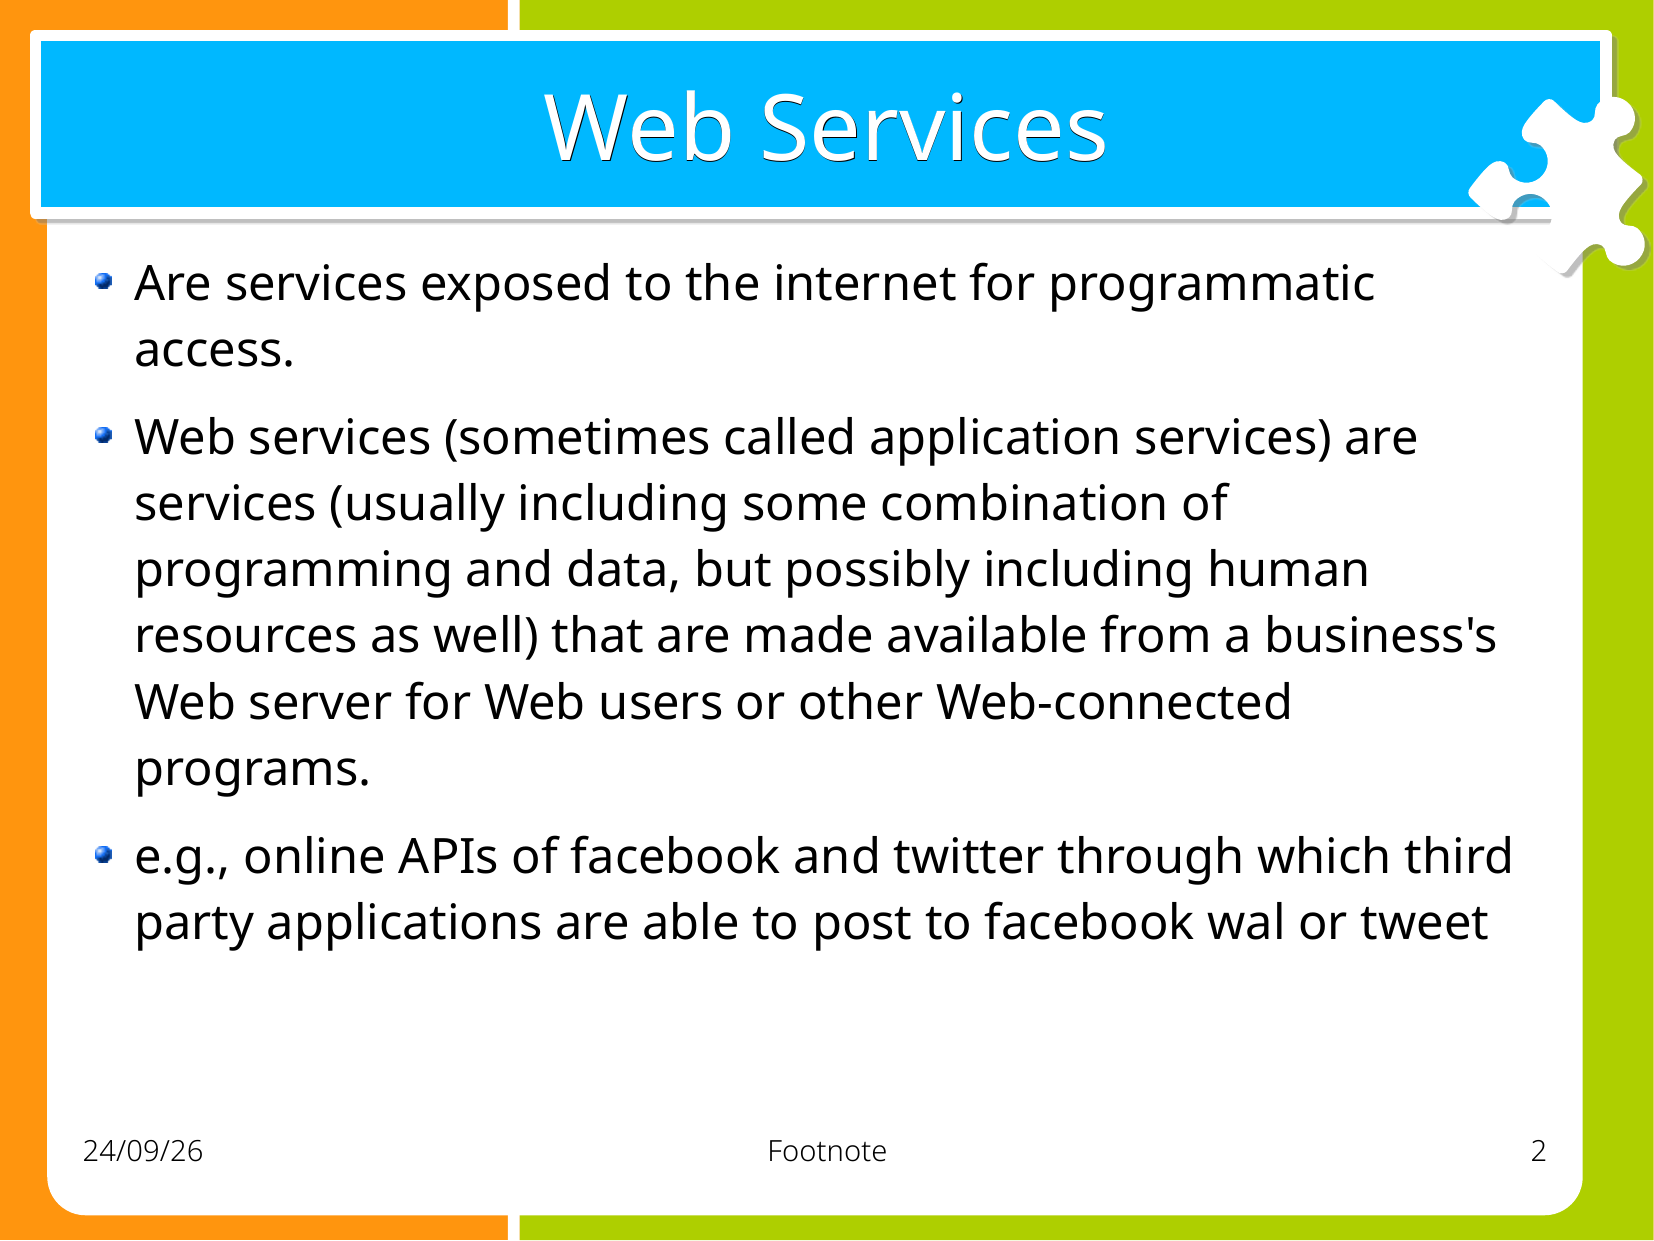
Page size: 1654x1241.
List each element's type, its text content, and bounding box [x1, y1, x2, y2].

title Web Services [82, 49, 1571, 201]
list Are services exposed to the internet for programmatic access. Web services (sometimes called application services) are services (usually including some combination of programming and data, but possibly including human resources as well) that are made available from a business's Web server for Web users or other Web-connected programs. e.g., online APIs of facebook and twitter through which third party applications are able to post to facebook wal or tweet [82, 248, 1538, 968]
